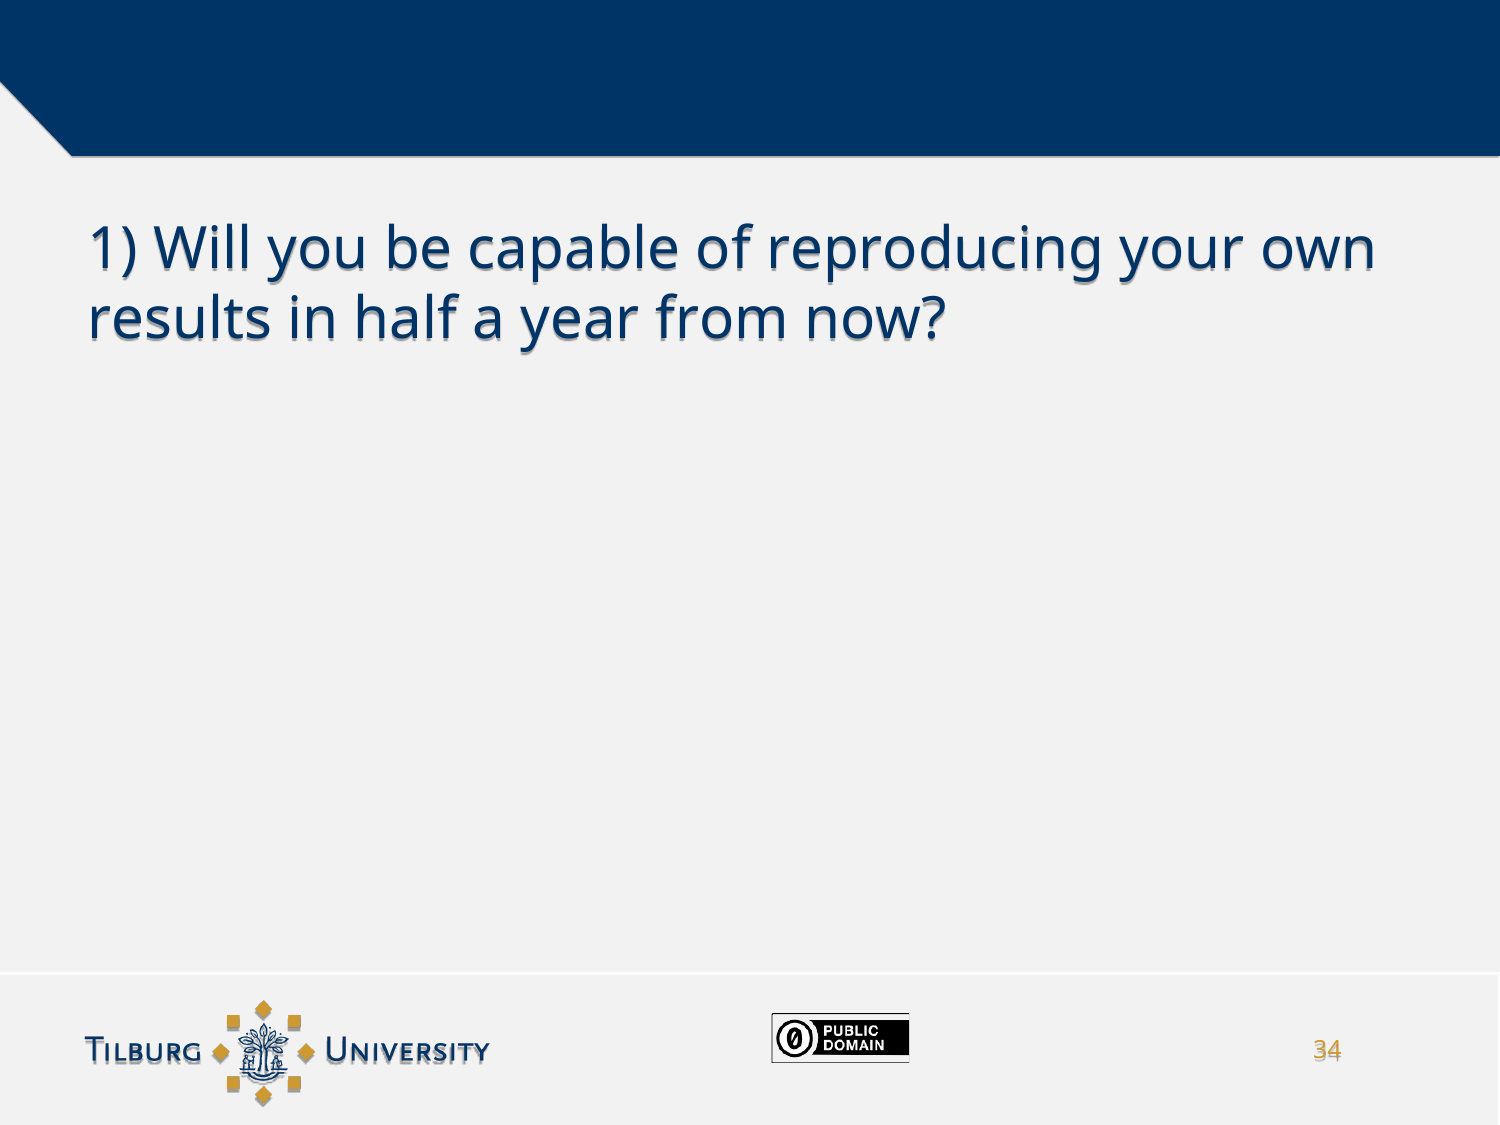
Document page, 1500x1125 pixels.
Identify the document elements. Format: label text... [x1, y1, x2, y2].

text_box [772, 1014, 909, 1062]
text_box [1298, 1026, 1426, 1087]
text_box 1) Will you be capable of reproducing your own results in half a year from now? [14, 202, 1450, 971]
